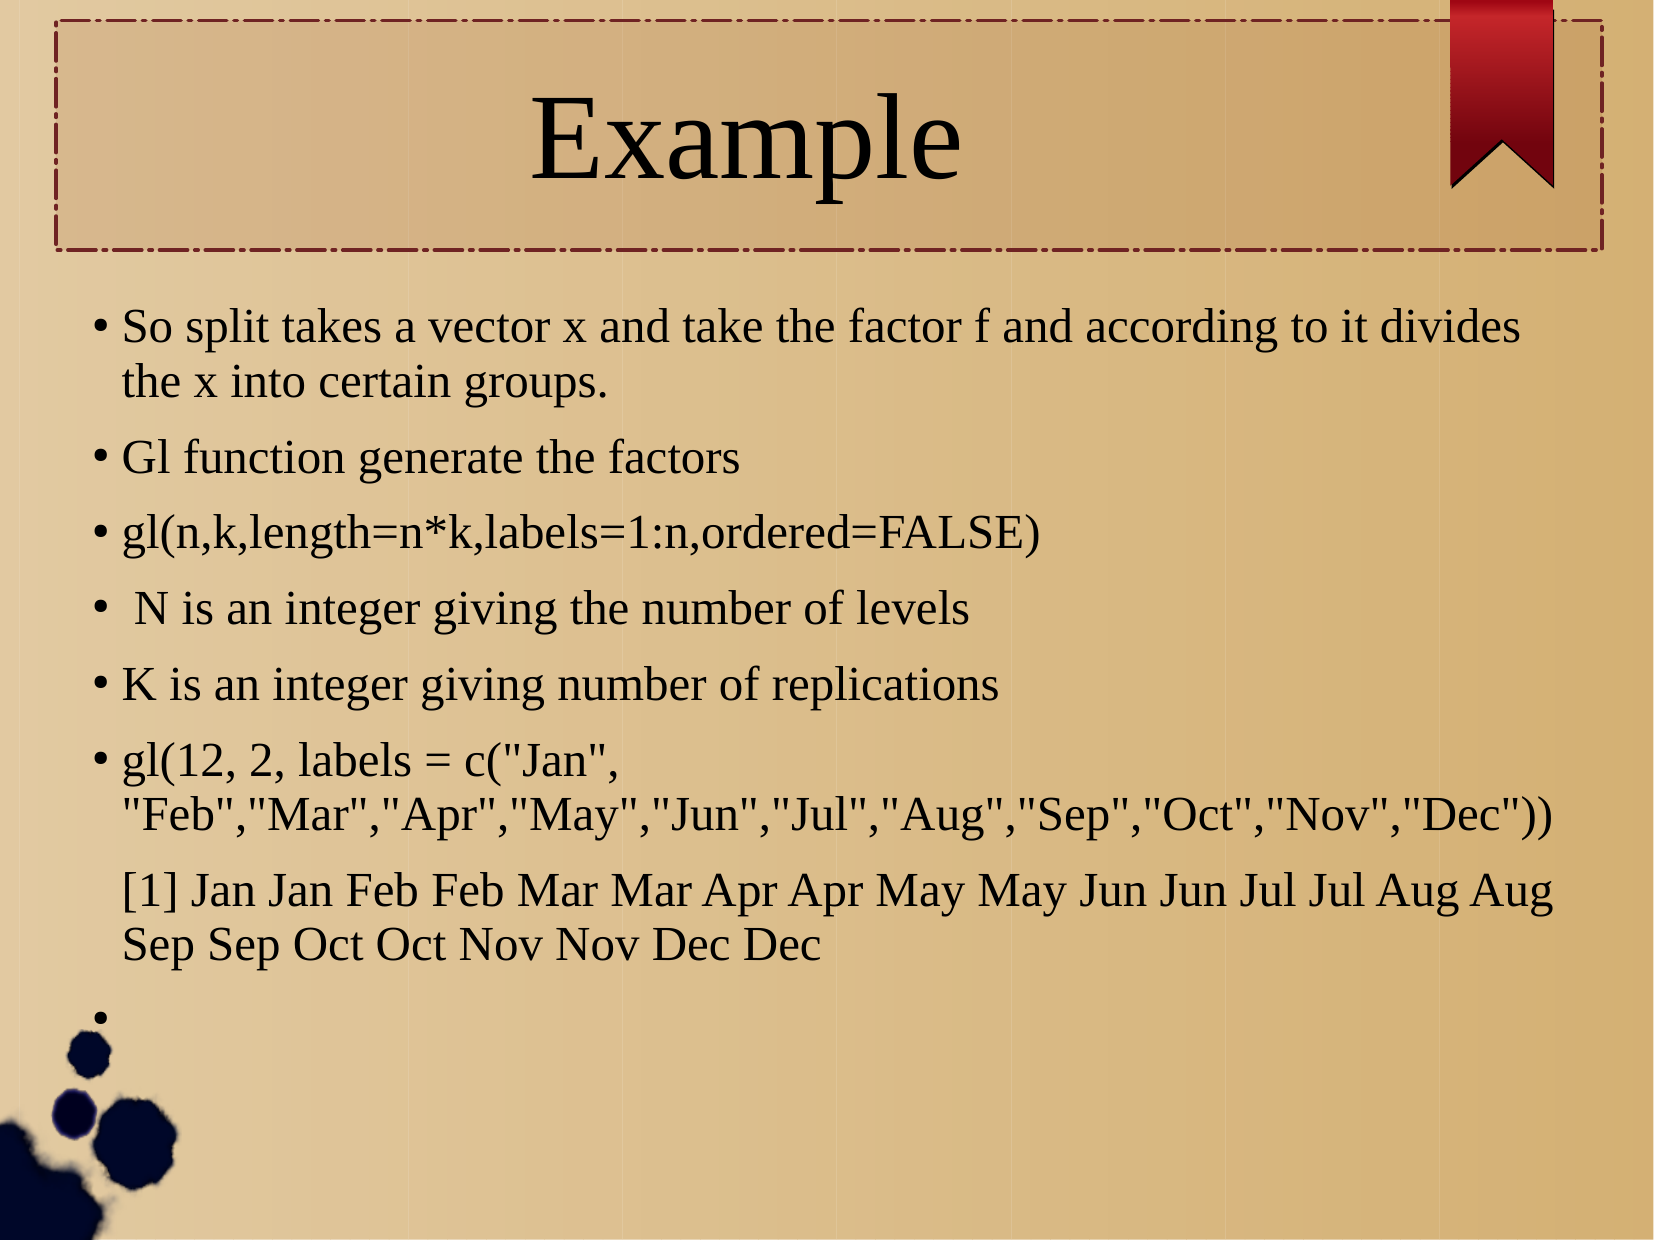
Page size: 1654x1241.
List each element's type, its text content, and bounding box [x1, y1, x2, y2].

title Example [82, 47, 1412, 229]
list So split takes a vector x and take the factor f and according to it divides the x into certain groups. Gl function generate the factors gl(n,k,length=n*k,labels=1:n,ordered=FALSE) N is an integer giving the number of levels K is an integer giving number of replications gl(12, 2, labels = c("Jan", "Feb","Mar","Apr","May","Jun","Jul","Aug","Sep","Oct","Nov","Dec")) [1] Jan Jan Feb Feb Mar Mar Apr Apr May May Jun Jun Jul Jul Aug Aug Sep Sep Oct Oct Nov Nov Dec Dec [82, 299, 1571, 1019]
